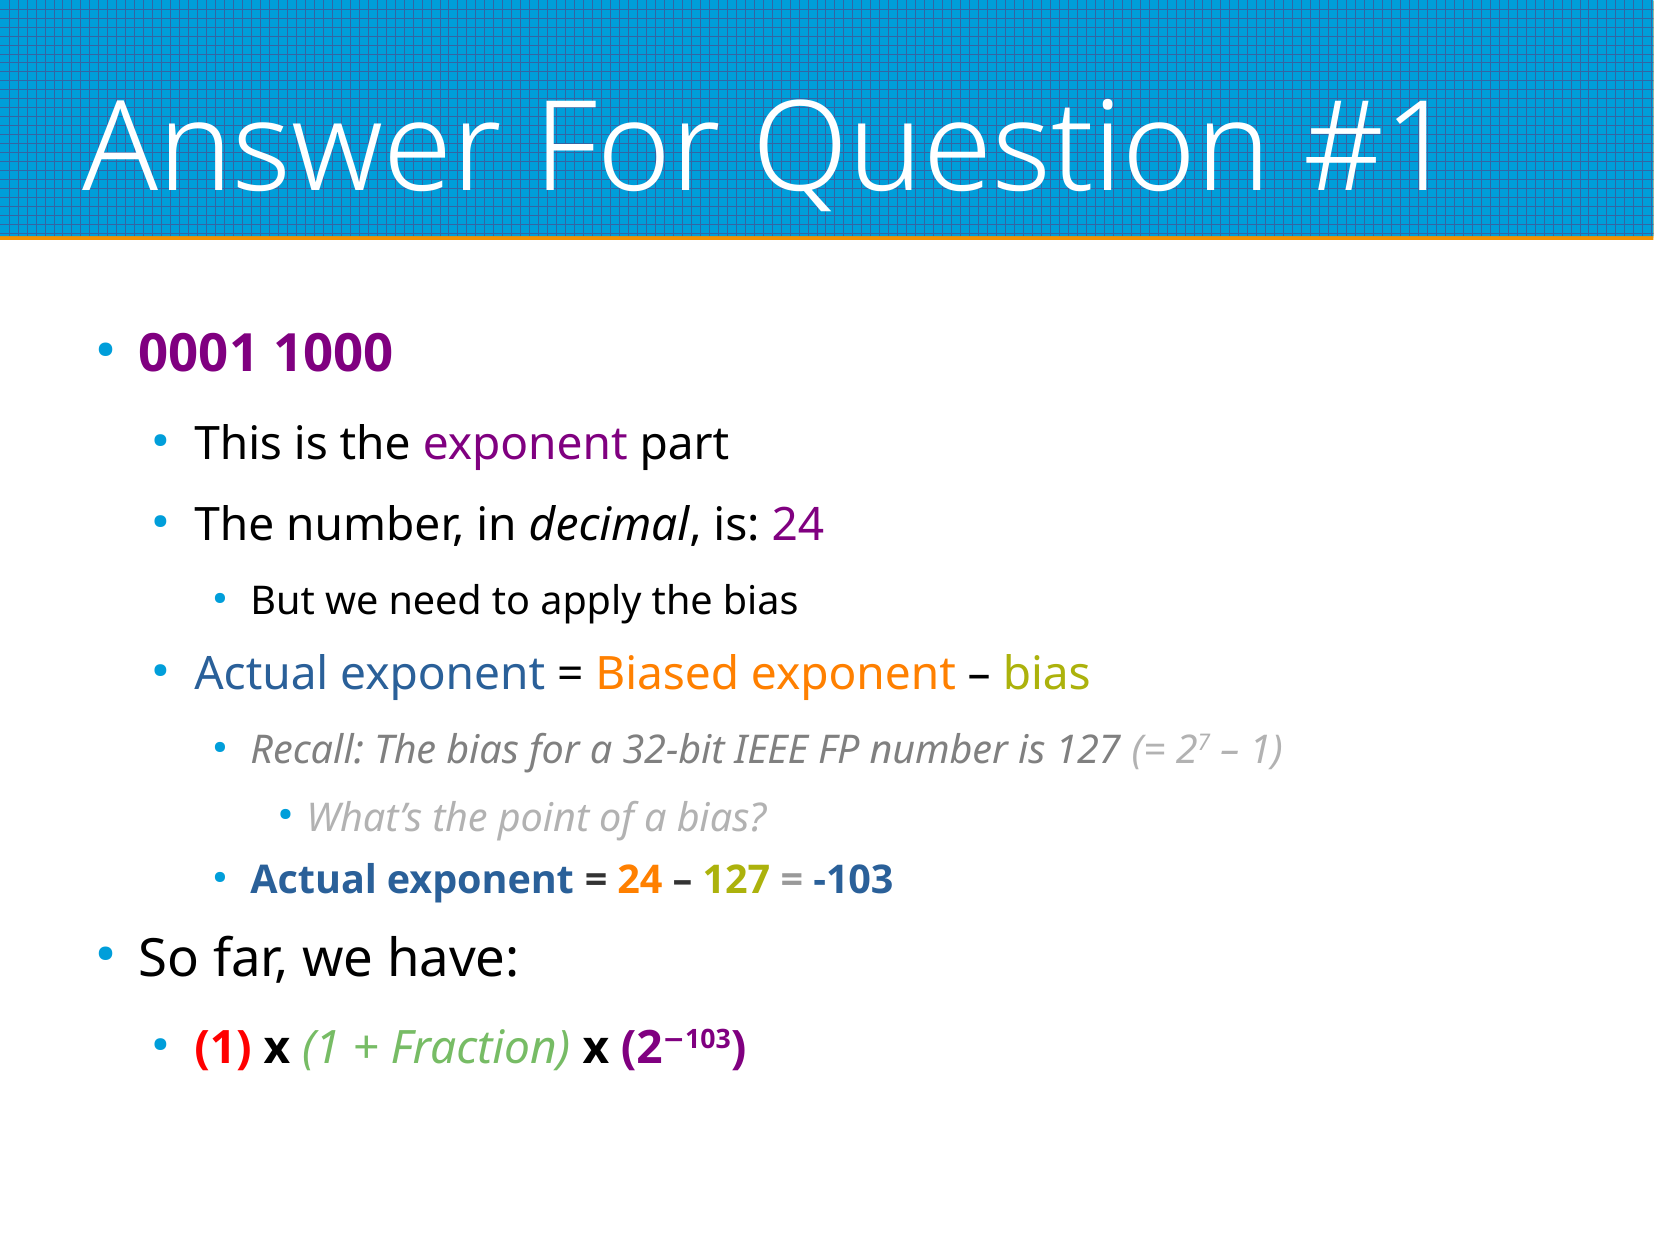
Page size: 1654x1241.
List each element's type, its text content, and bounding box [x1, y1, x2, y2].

title Answer For Question #1 [82, 19, 1571, 227]
list 0001 1000 This is the exponent part The number, in decimal, is: 24 But we need to apply the bias Actual exponent = Biased exponent – bias Recall: The bias for a 32-bit IEEE FP number is 127 (= 27 – 1) What’s the point of a bias? Actual exponent = 24 – 127 = -103 So far, we have: (1) x (1 + Fraction) x (2−103) [82, 314, 1563, 1081]
